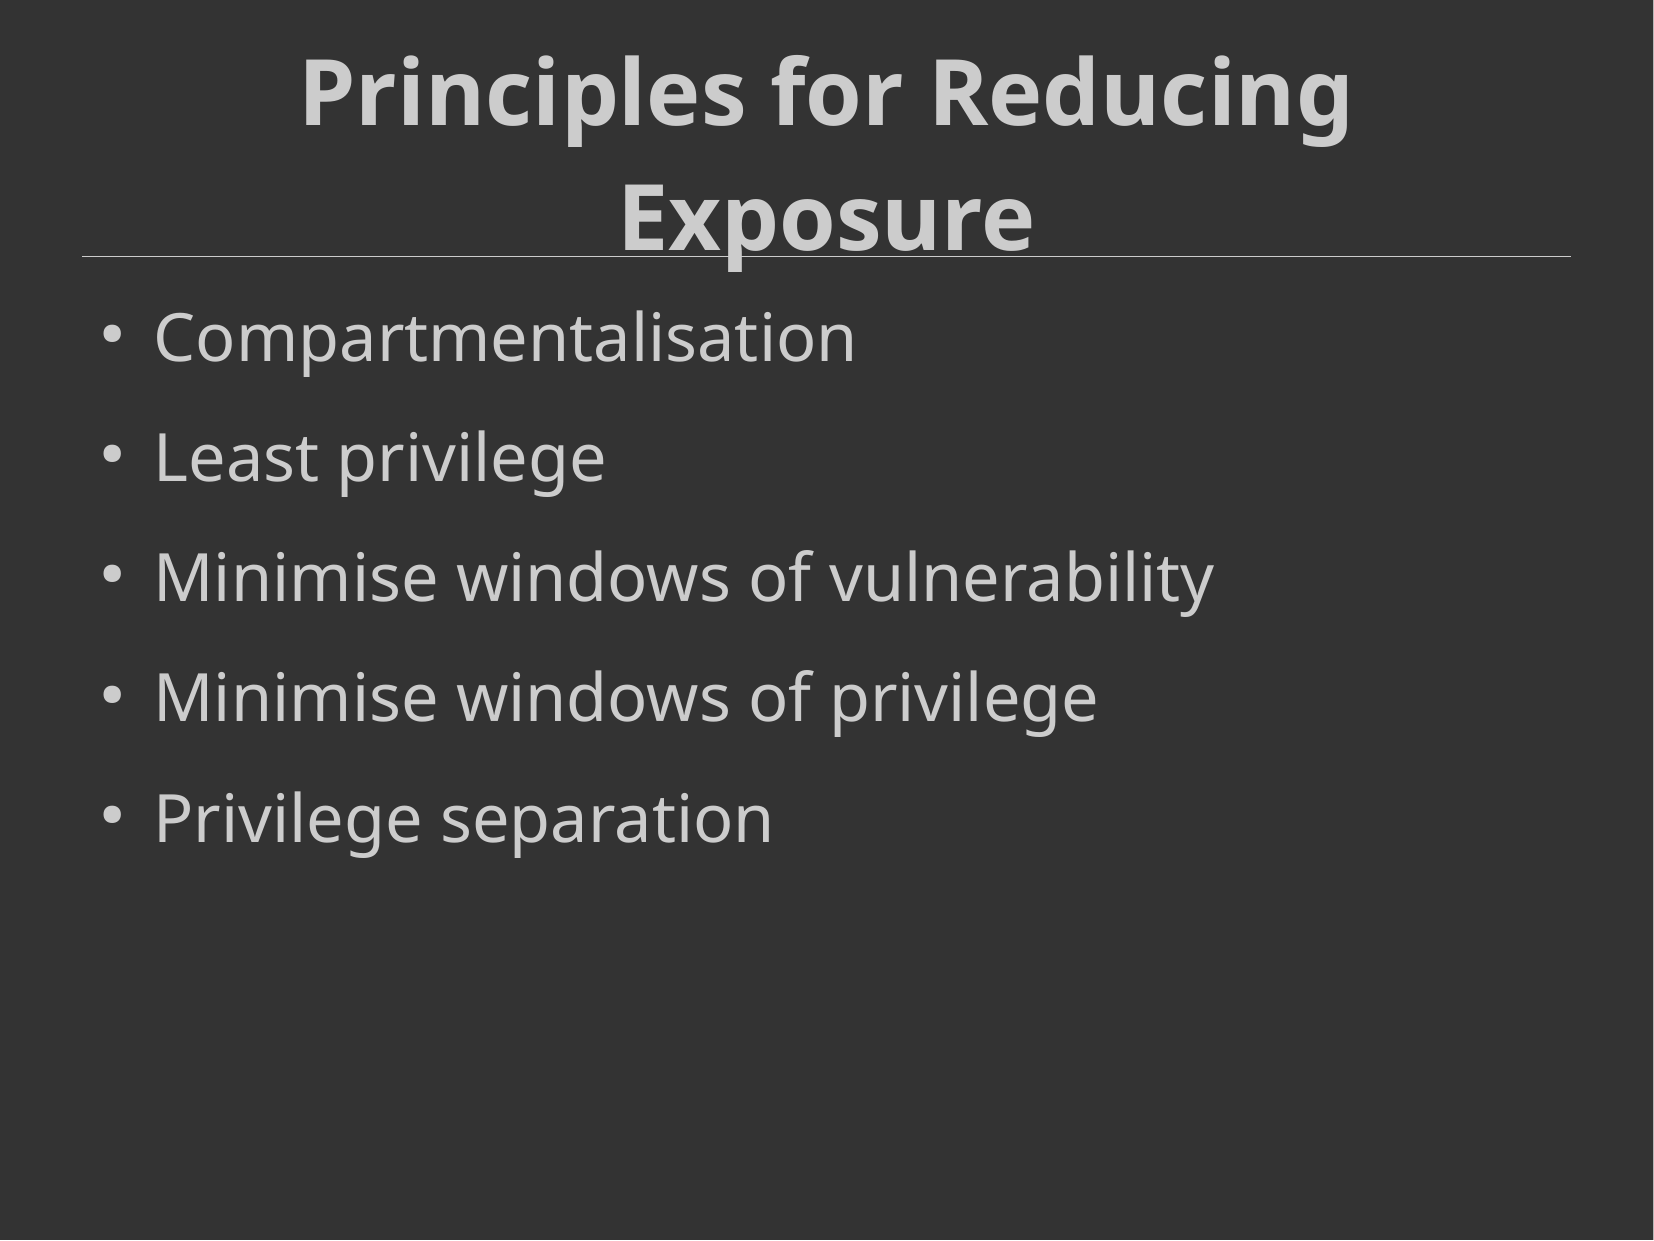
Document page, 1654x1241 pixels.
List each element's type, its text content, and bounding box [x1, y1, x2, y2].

title Principles for Reducing Exposure [82, 45, 1571, 260]
list Compartmentalisation Least privilege Minimise windows of vulnerability Minimise windows of privilege Privilege separation [82, 290, 1571, 1010]
